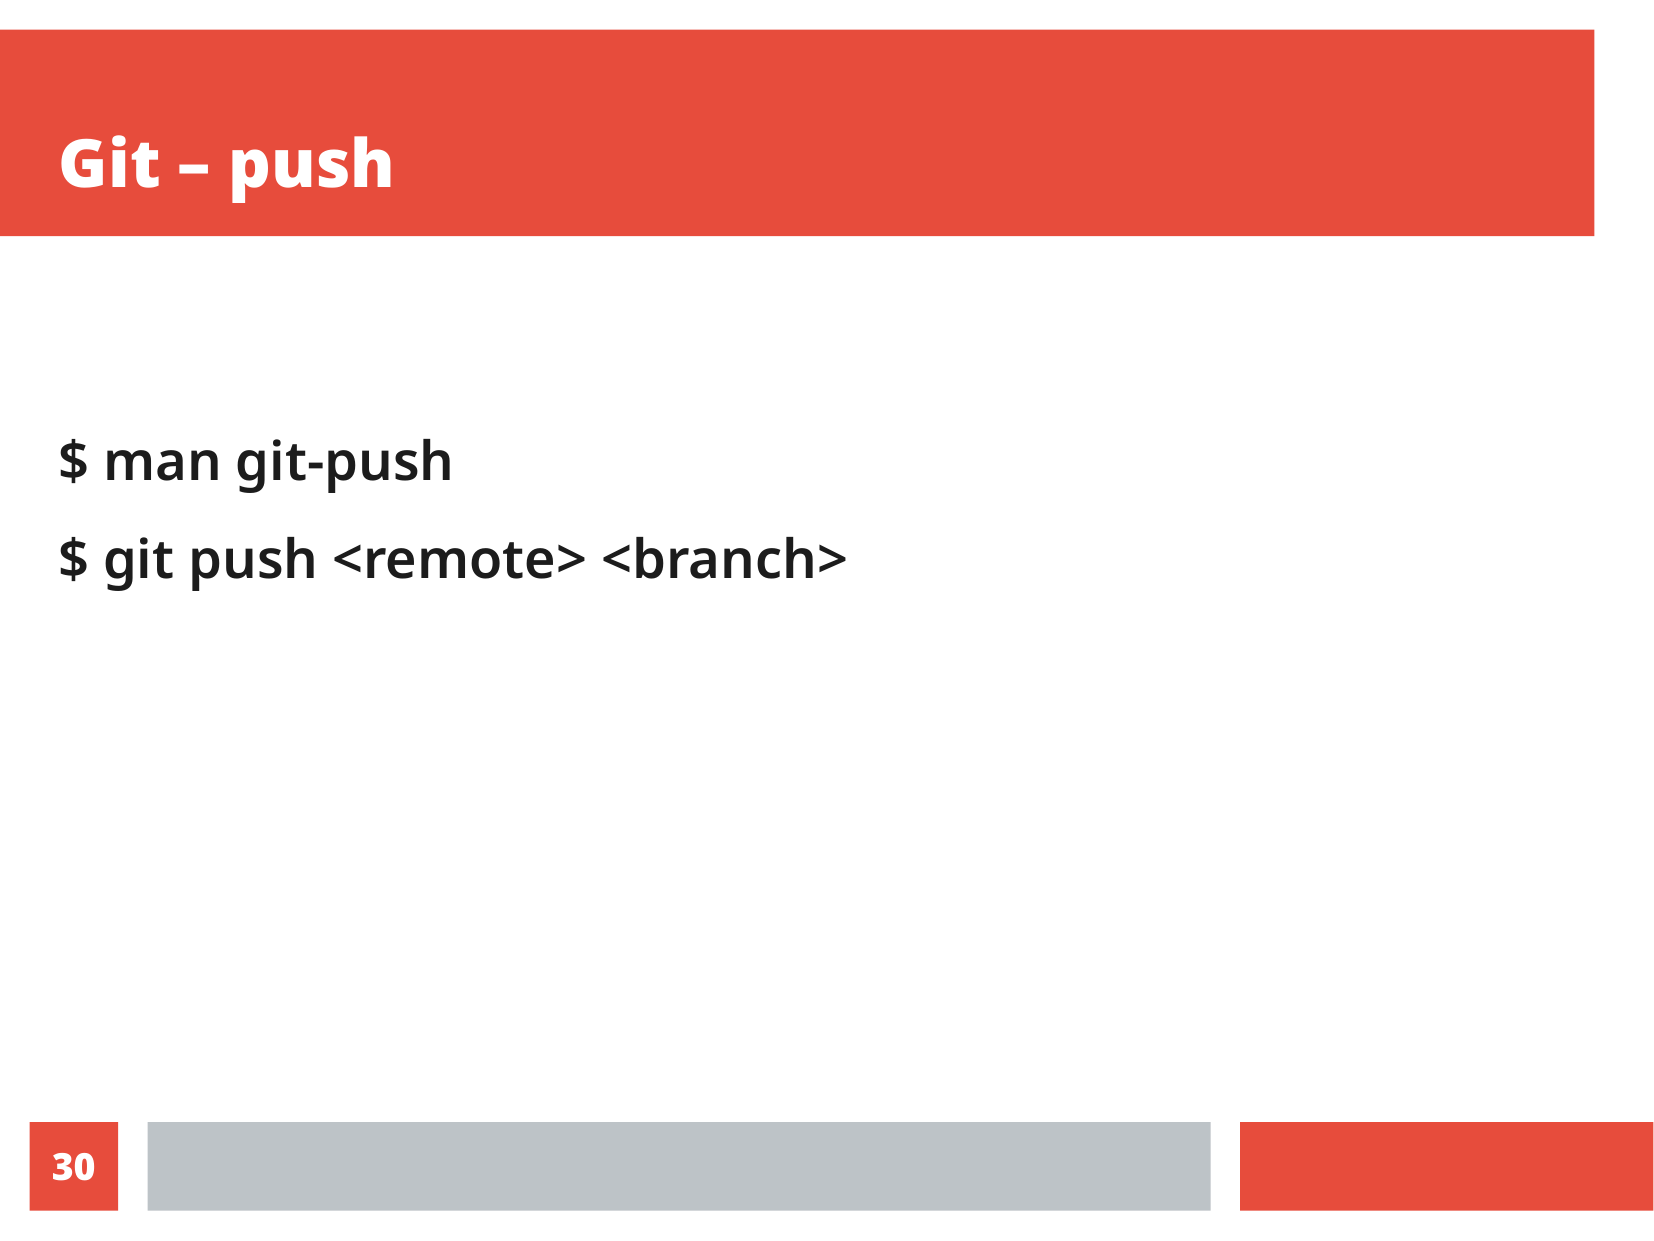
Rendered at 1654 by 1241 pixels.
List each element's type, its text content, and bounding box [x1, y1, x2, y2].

list $ man git-push $ git push <remote> <branch> [58, 324, 1565, 1093]
title Git – push [59, 59, 1595, 207]
